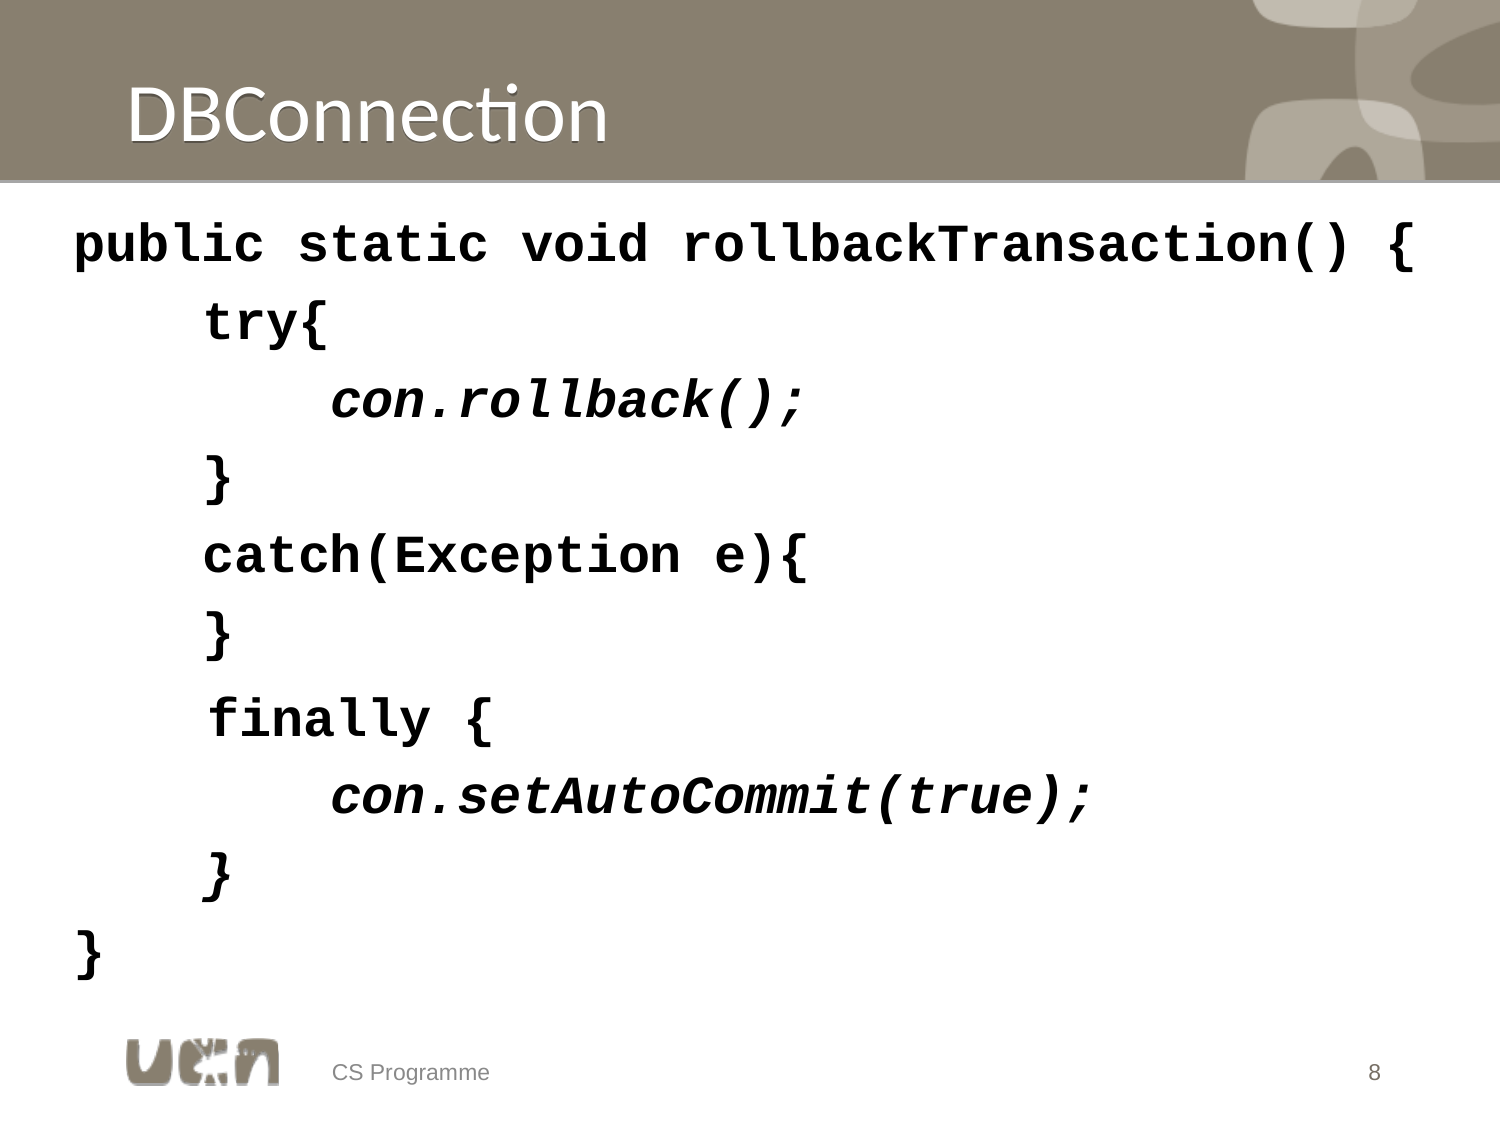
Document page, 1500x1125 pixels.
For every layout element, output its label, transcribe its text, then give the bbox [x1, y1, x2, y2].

text_box <number> [1353, 1041, 1454, 1102]
list public static void rollbackTransaction() { try{ con.rollback(); } catch(Exception e){ } finally { con.setAutoCommit(true); } } [59, 200, 1453, 1005]
text_box CS Programme [316, 1041, 1233, 1102]
title DBConnection [111, 48, 1385, 166]
